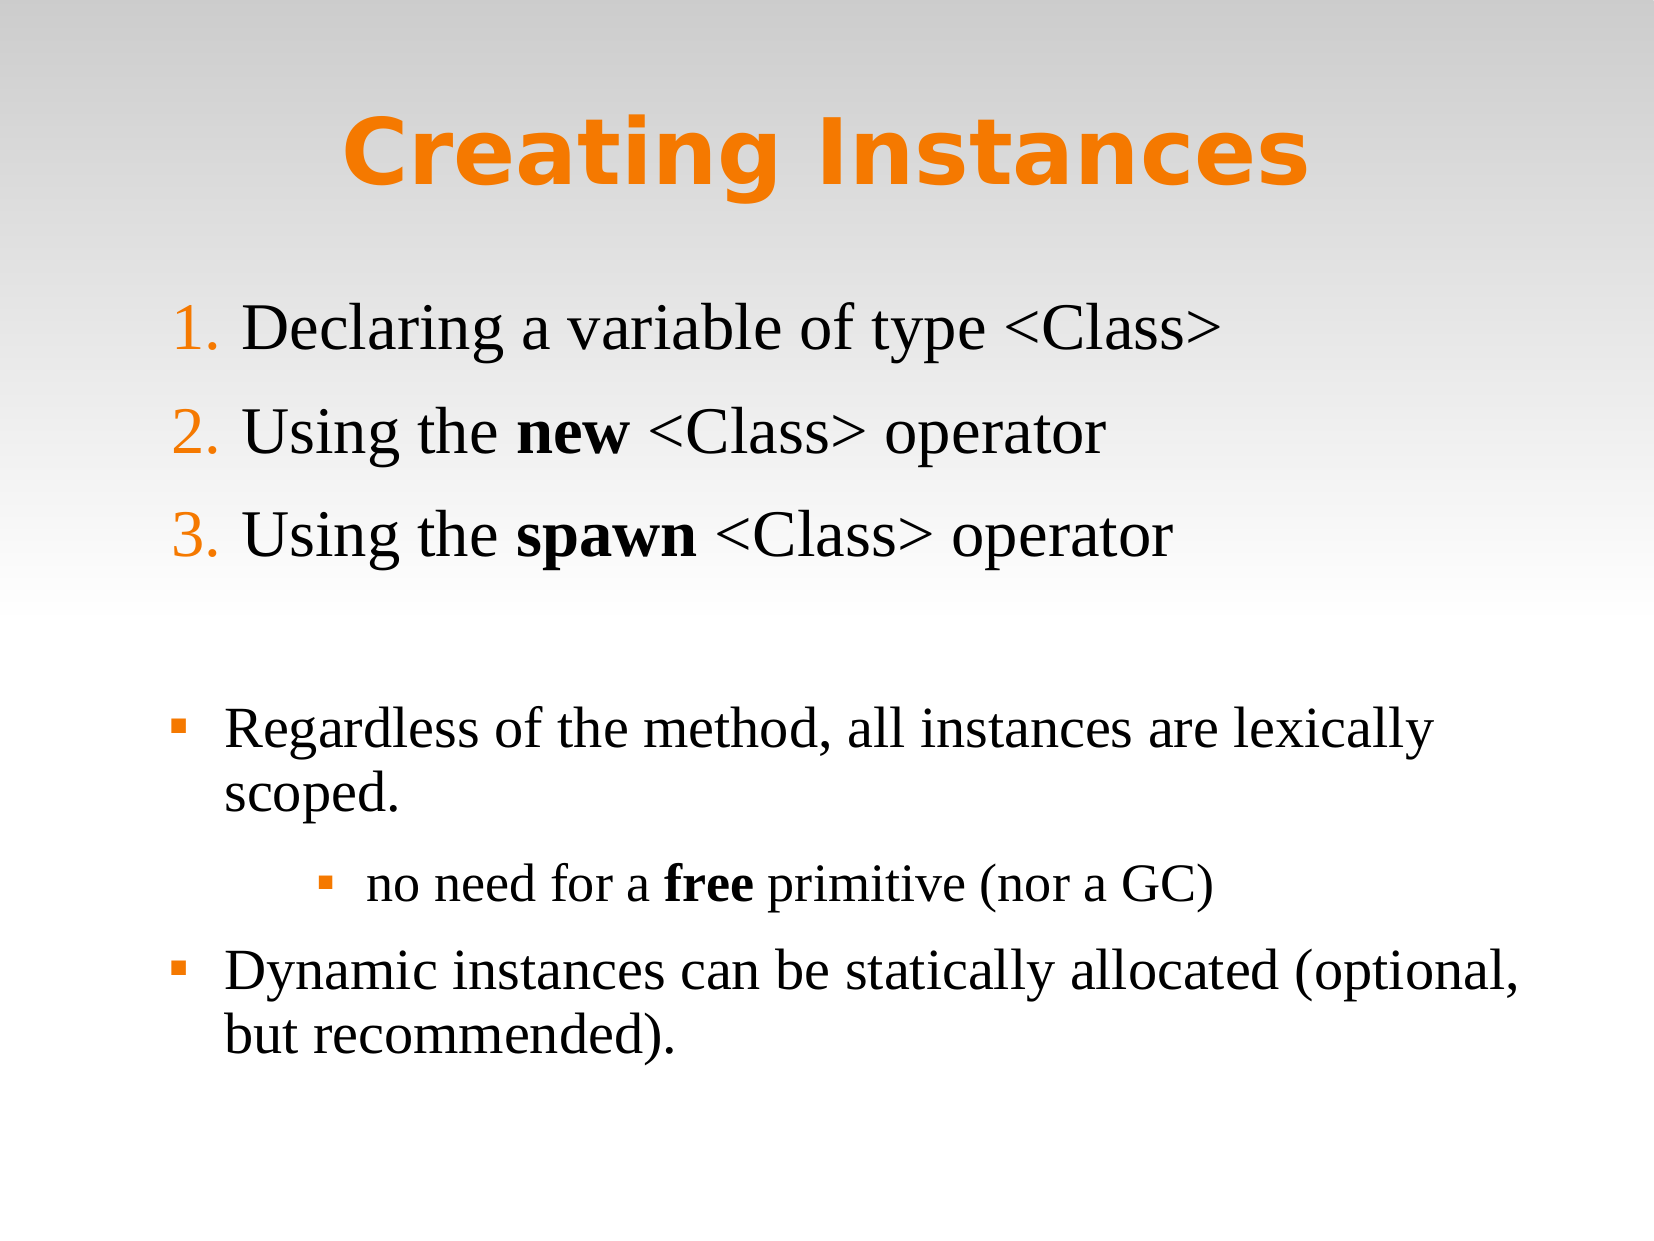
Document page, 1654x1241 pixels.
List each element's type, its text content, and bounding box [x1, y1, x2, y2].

title Creating Instances [82, 49, 1571, 257]
list Declaring a variable of type <Class> Using the new <Class> operator Using the spawn <Class> operator Regardless of the method, all instances are lexically scoped. no need for a free primitive (nor a GC) Dynamic instances can be statically allocated (optional, but recommended). [82, 290, 1571, 1141]
